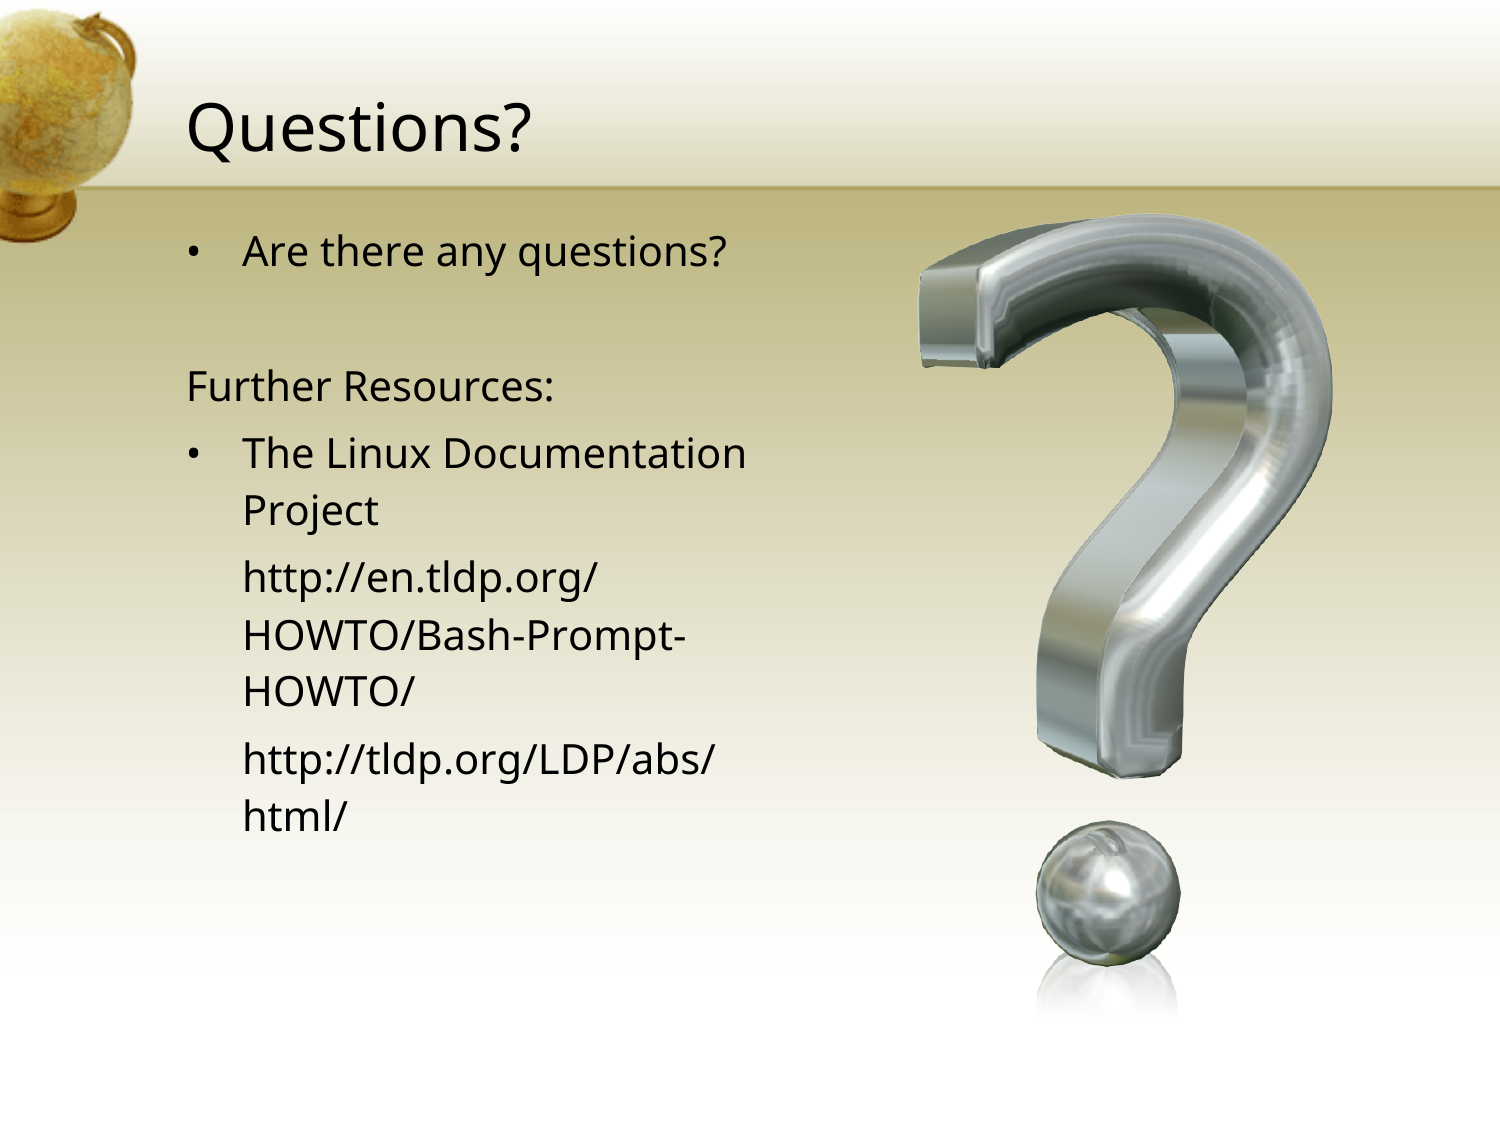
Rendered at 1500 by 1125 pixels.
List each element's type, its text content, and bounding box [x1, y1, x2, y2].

title Questions? [171, 36, 1436, 179]
list Are there any questions? Further Resources: The Linux Documentation Project http://en.tldp.org/HOWTO/Bash-Prompt-HOWTO/ http://tldp.org/LDP/abs/html/ [171, 214, 791, 1018]
picture [0, 0, 1500, 1125]
